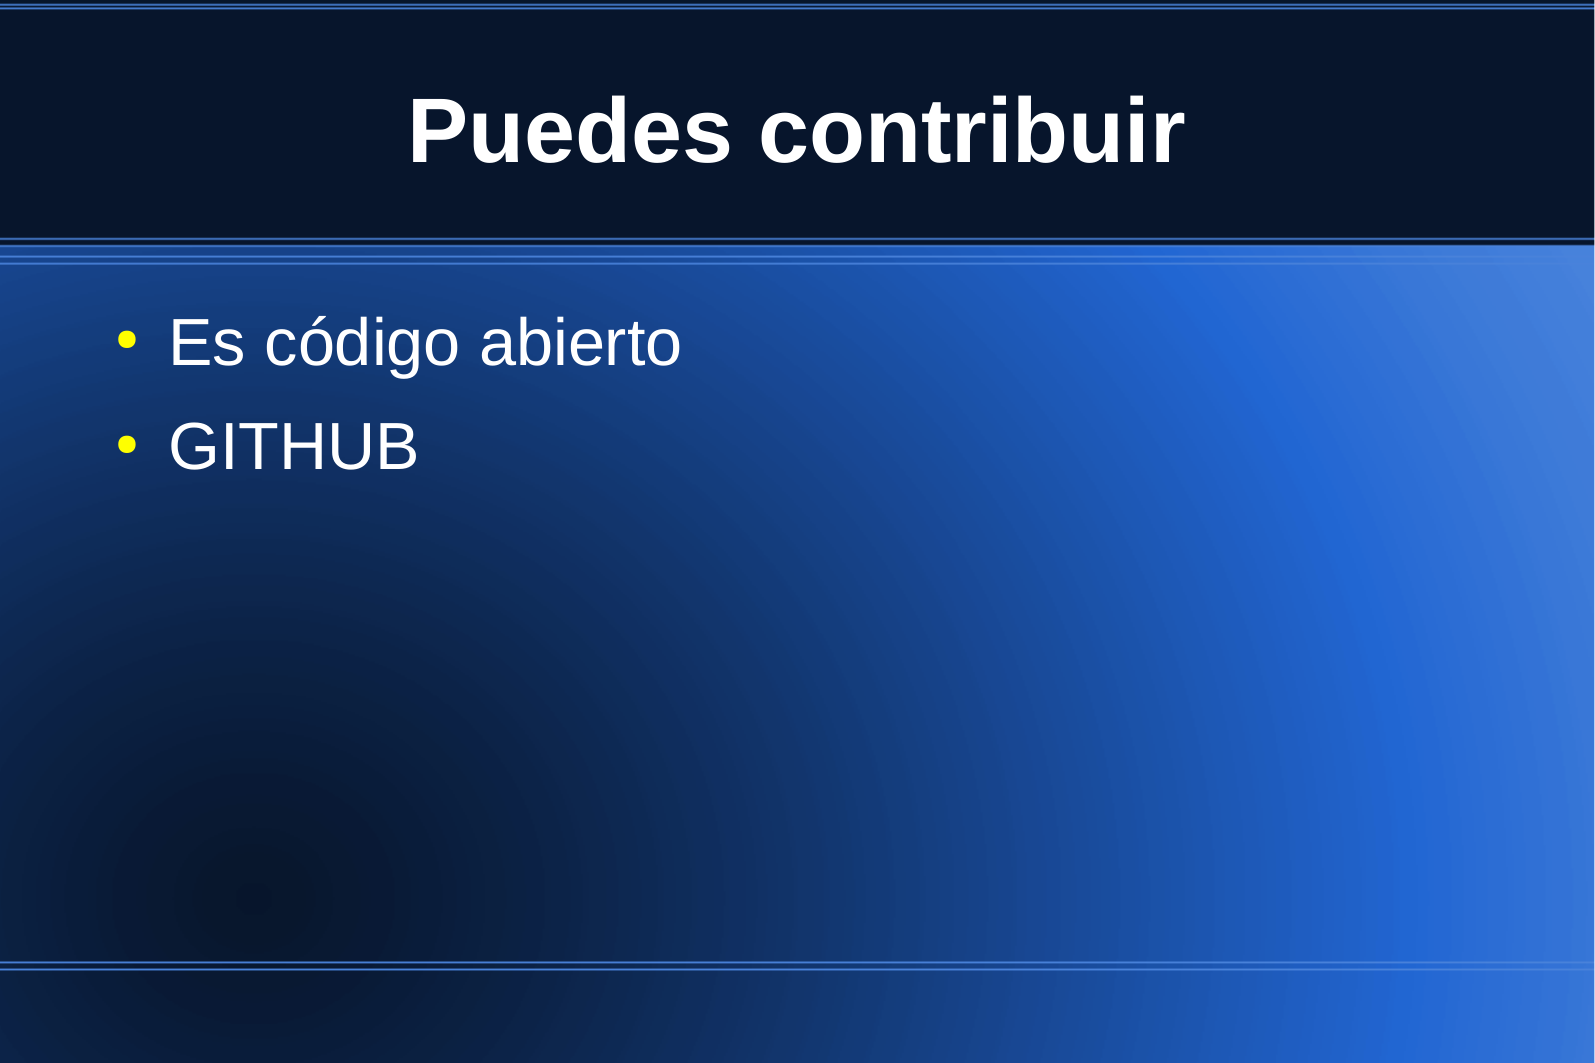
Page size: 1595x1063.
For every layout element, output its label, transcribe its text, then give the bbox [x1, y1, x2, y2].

picture [0, 0, 1595, 1063]
title Puedes contribuir [79, 49, 1515, 213]
list Es código abierto GITHUB [79, 304, 1515, 892]
